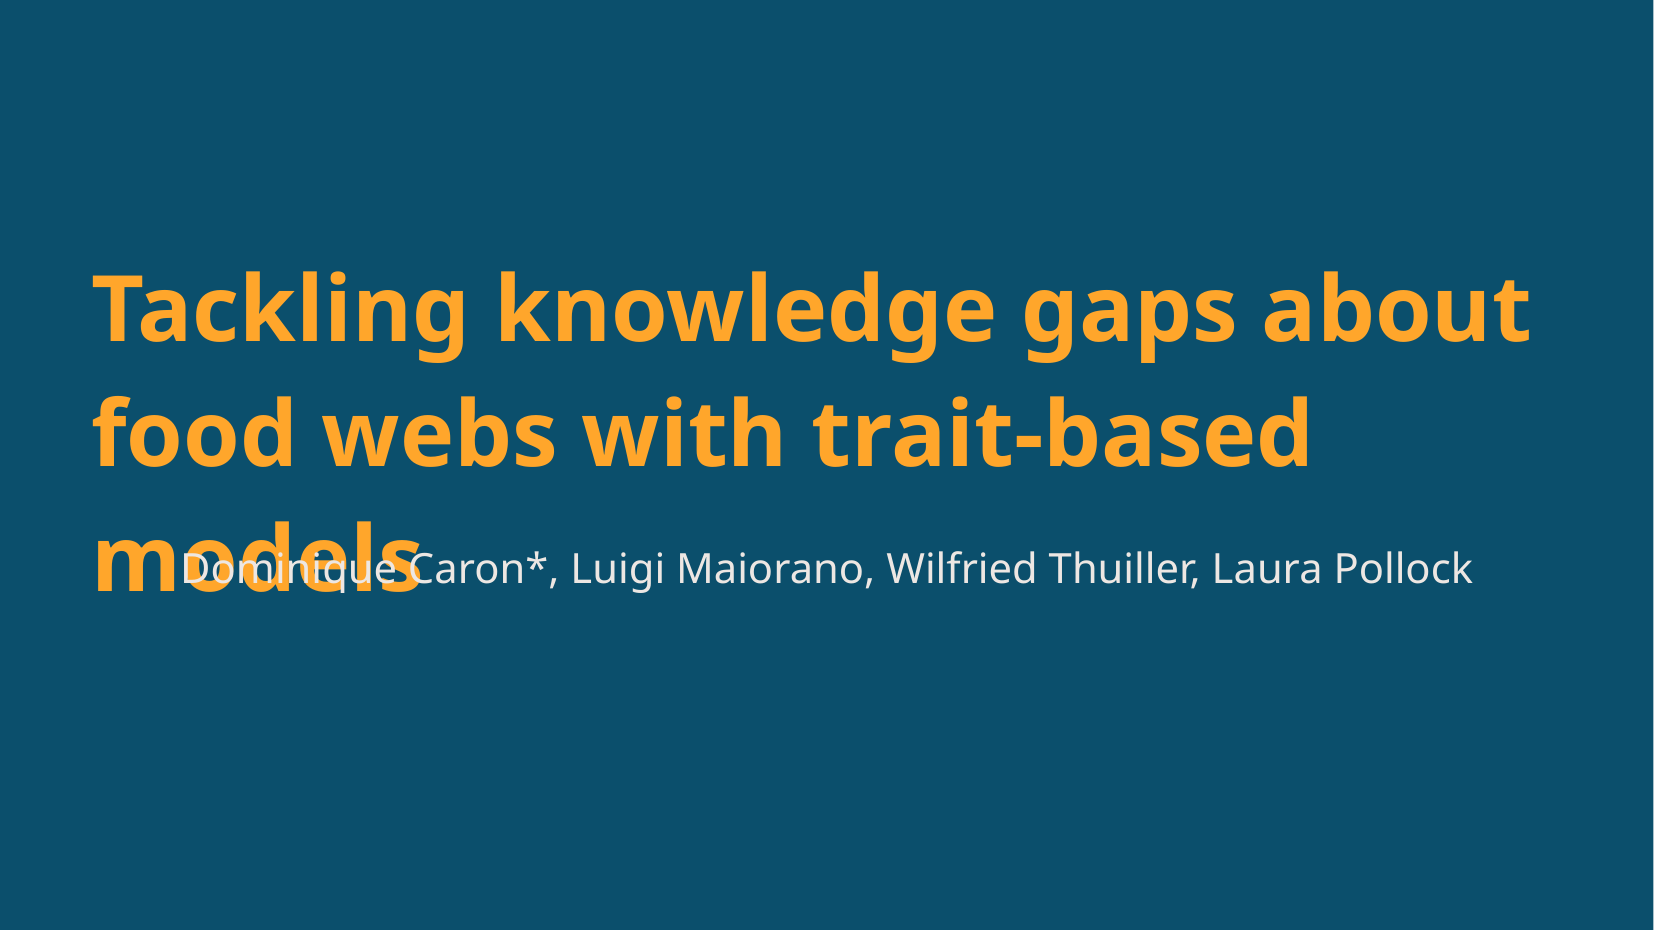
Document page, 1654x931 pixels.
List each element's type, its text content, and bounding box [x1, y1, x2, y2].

text_box Dominique Caron*, Luigi Maiorano, Wilfried Thuiller, Laura Pollock [208, 531, 1446, 602]
text_box Tackling knowledge gaps about food webs with trait-based models [76, 236, 1577, 494]
